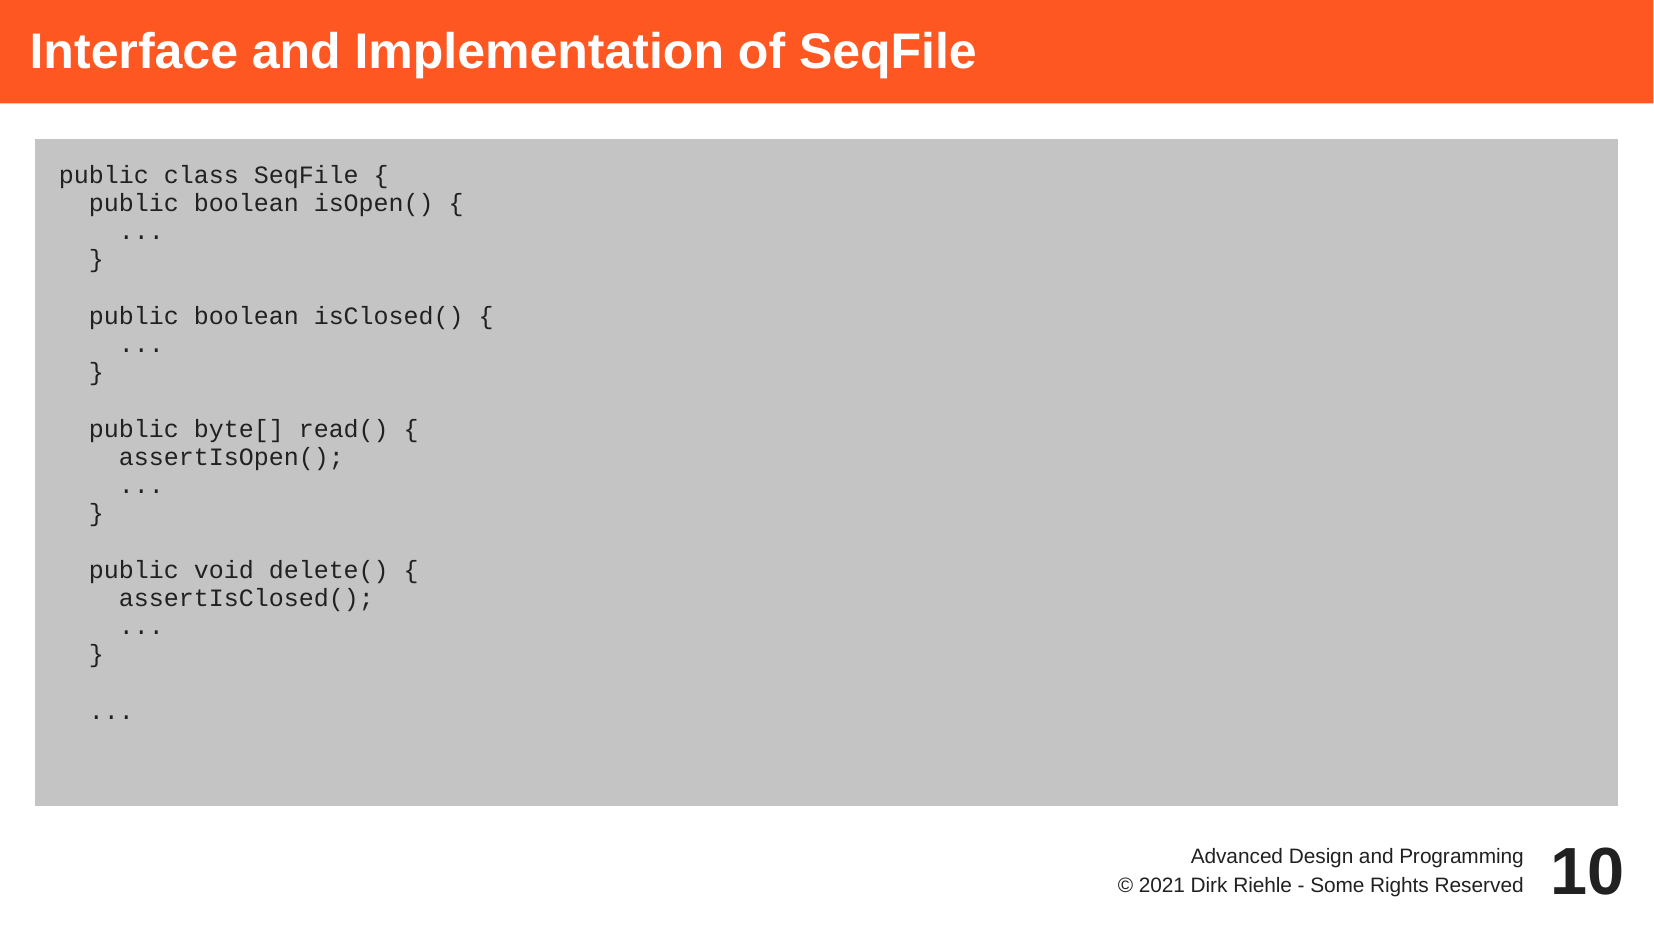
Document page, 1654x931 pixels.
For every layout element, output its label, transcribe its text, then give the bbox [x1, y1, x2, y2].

title Interface and Implementation of SeqFile [0, 0, 1654, 104]
list public class SeqFile { public boolean isOpen() { ... } public boolean isClosed() { ... } public byte[] read() { assertIsOpen(); ... } public void delete() { assertIsClosed(); ... } ... [29, 132, 1625, 813]
